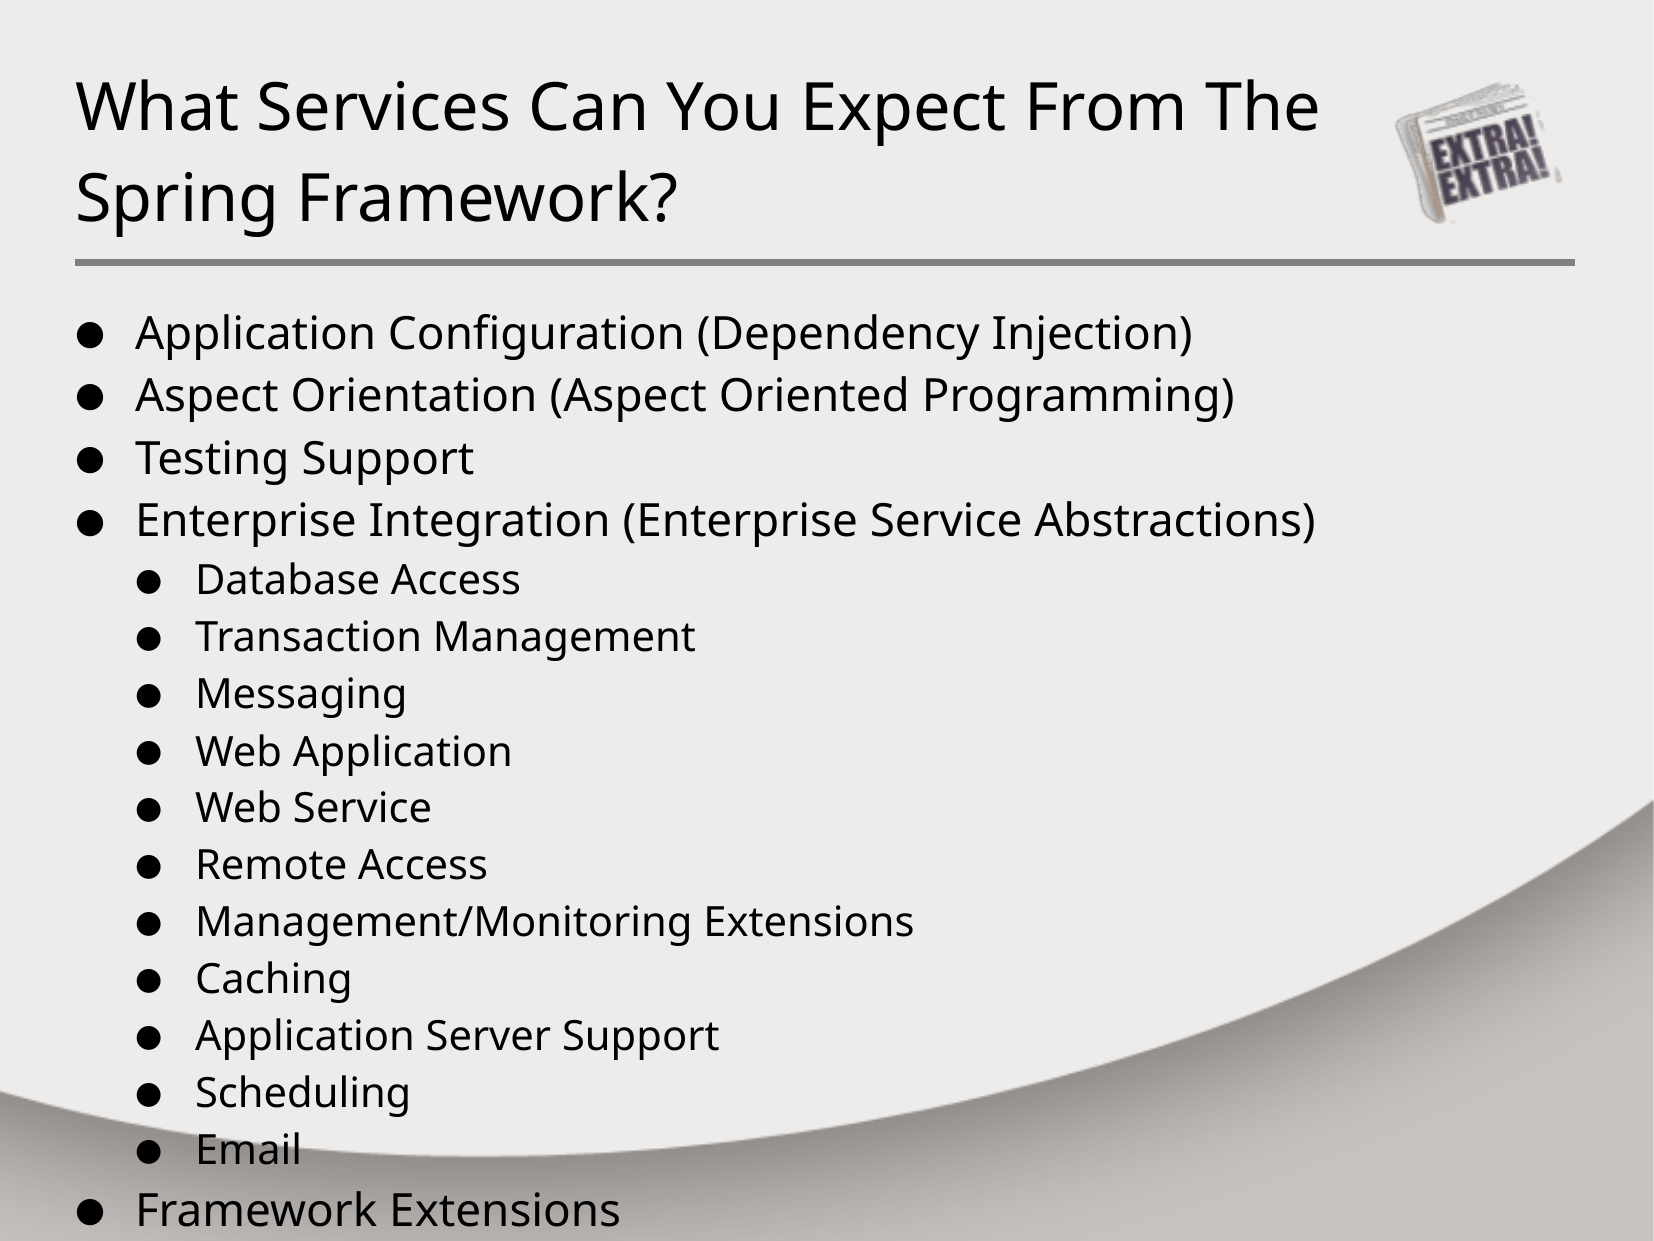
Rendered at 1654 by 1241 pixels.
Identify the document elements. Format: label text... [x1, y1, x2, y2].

list Application Configuration (Dependency Injection) Aspect Orientation (Aspect Oriented Programming) Testing Support Enterprise Integration (Enterprise Service Abstractions) Database Access Transaction Management Messaging Web Application Web Service Remote Access Management/Monitoring Extensions Caching Application Server Support Scheduling Email Framework Extensions [75, 300, 1576, 1163]
picture [0, 0, 1654, 1241]
title What Services Can You Expect From The Spring Framework? [75, 75, 1387, 226]
